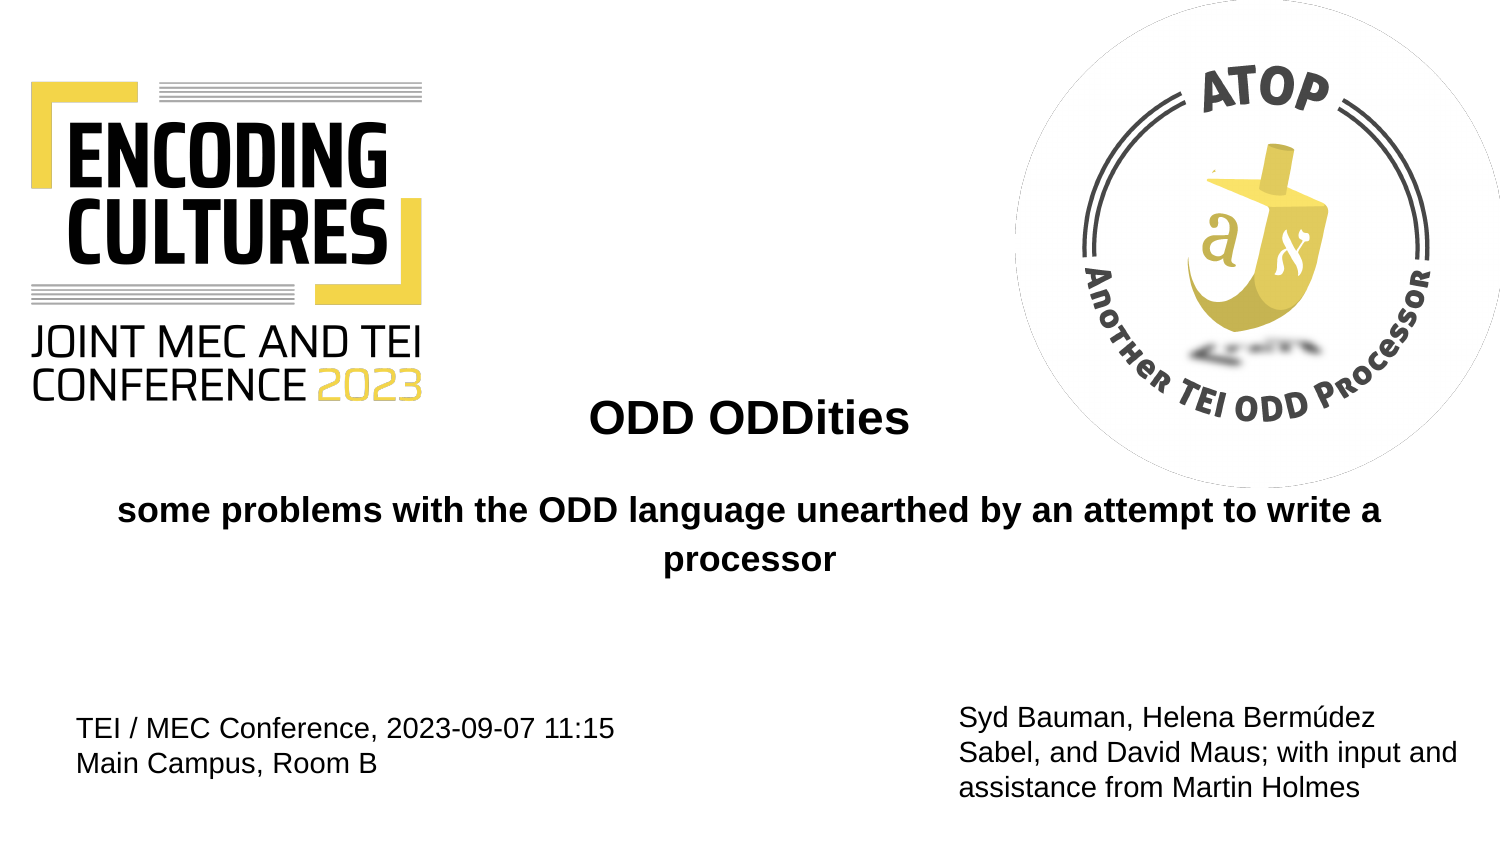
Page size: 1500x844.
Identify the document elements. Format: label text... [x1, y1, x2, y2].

picture [1015, 0, 1500, 488]
subtitle some problems with the ODD language unearthed by an attempt to write a processor [51, 464, 1449, 595]
text_box Syd Bauman, Helena Bermúdez Sabel, and David Maus; with input and assistance from Martin Holmes [943, 683, 1482, 836]
picture [26, 75, 429, 413]
title ODD ODDities [51, 122, 1015, 459]
text_box TEI / MEC Conference, 2023-09-07 11:15 Main Campus, Room B [60, 694, 645, 795]
